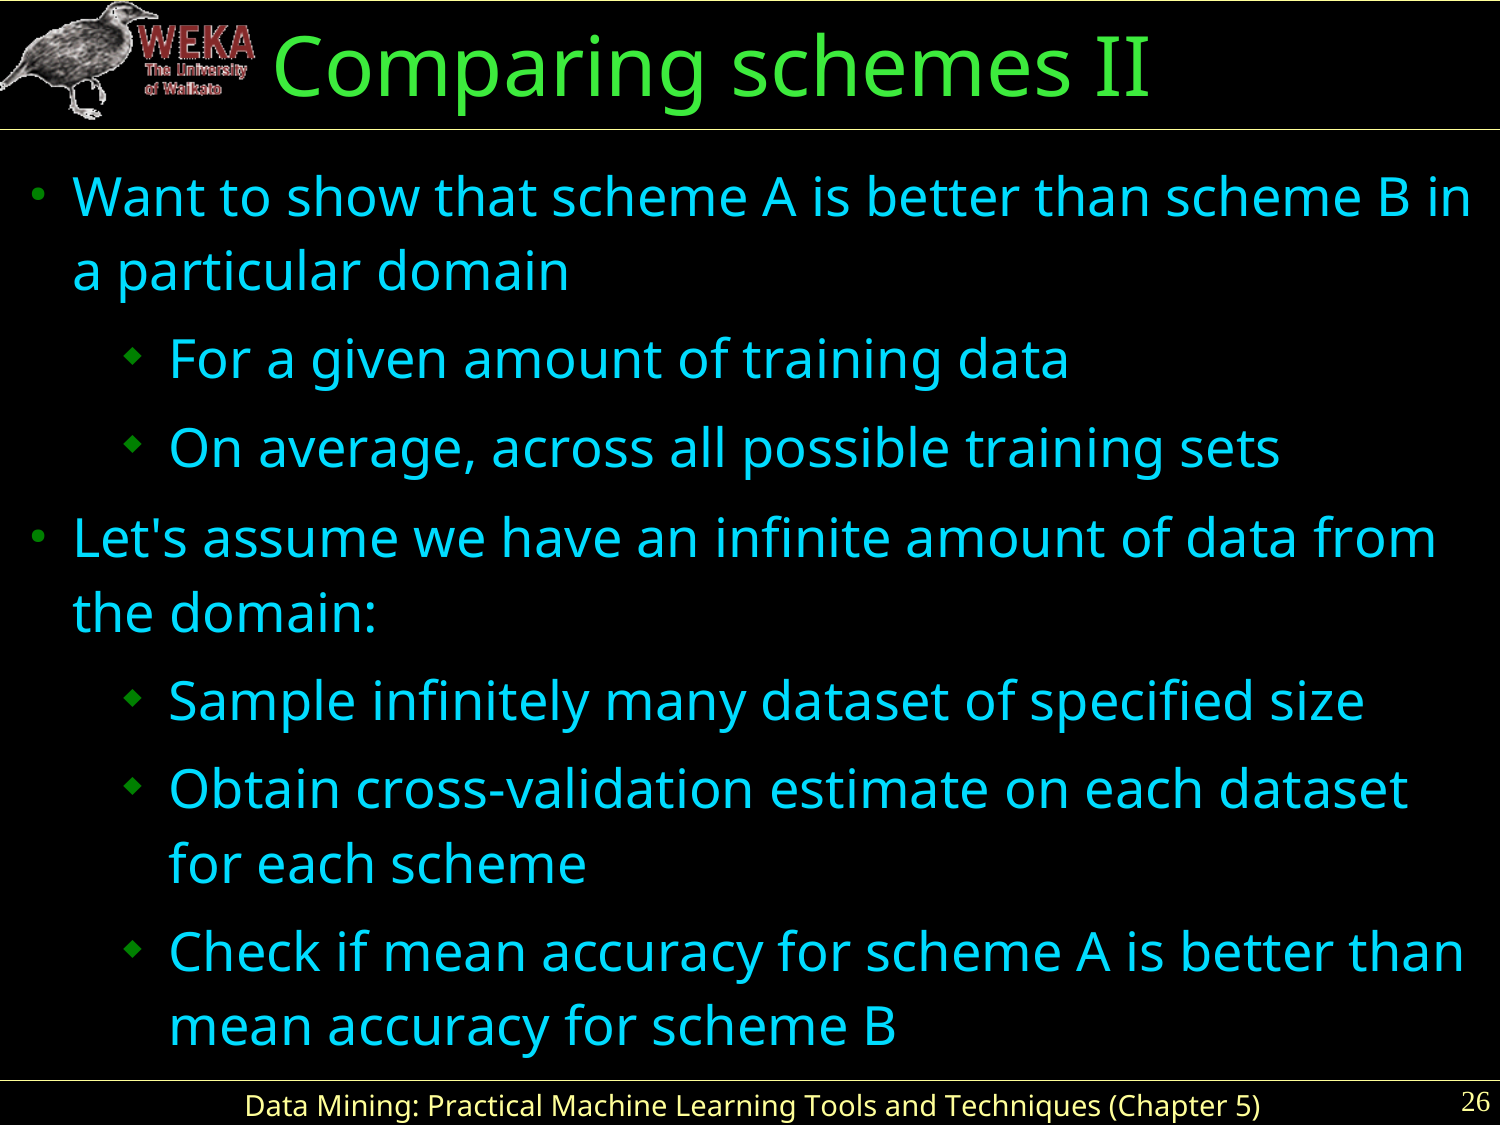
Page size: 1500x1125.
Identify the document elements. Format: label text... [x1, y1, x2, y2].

picture [0, 1, 266, 129]
title Comparing schemes II [353, 0, 1429, 158]
list Want to show that scheme A is better than scheme B in a particular domain For a given amount of training data On average, across all possible training sets Let's assume we have an infinite amount of data from the domain: Sample infinitely many dataset of specified size Obtain cross-validation estimate on each dataset for each scheme Check if mean accuracy for scheme A is better than mean accuracy for scheme B [29, 158, 1477, 1074]
